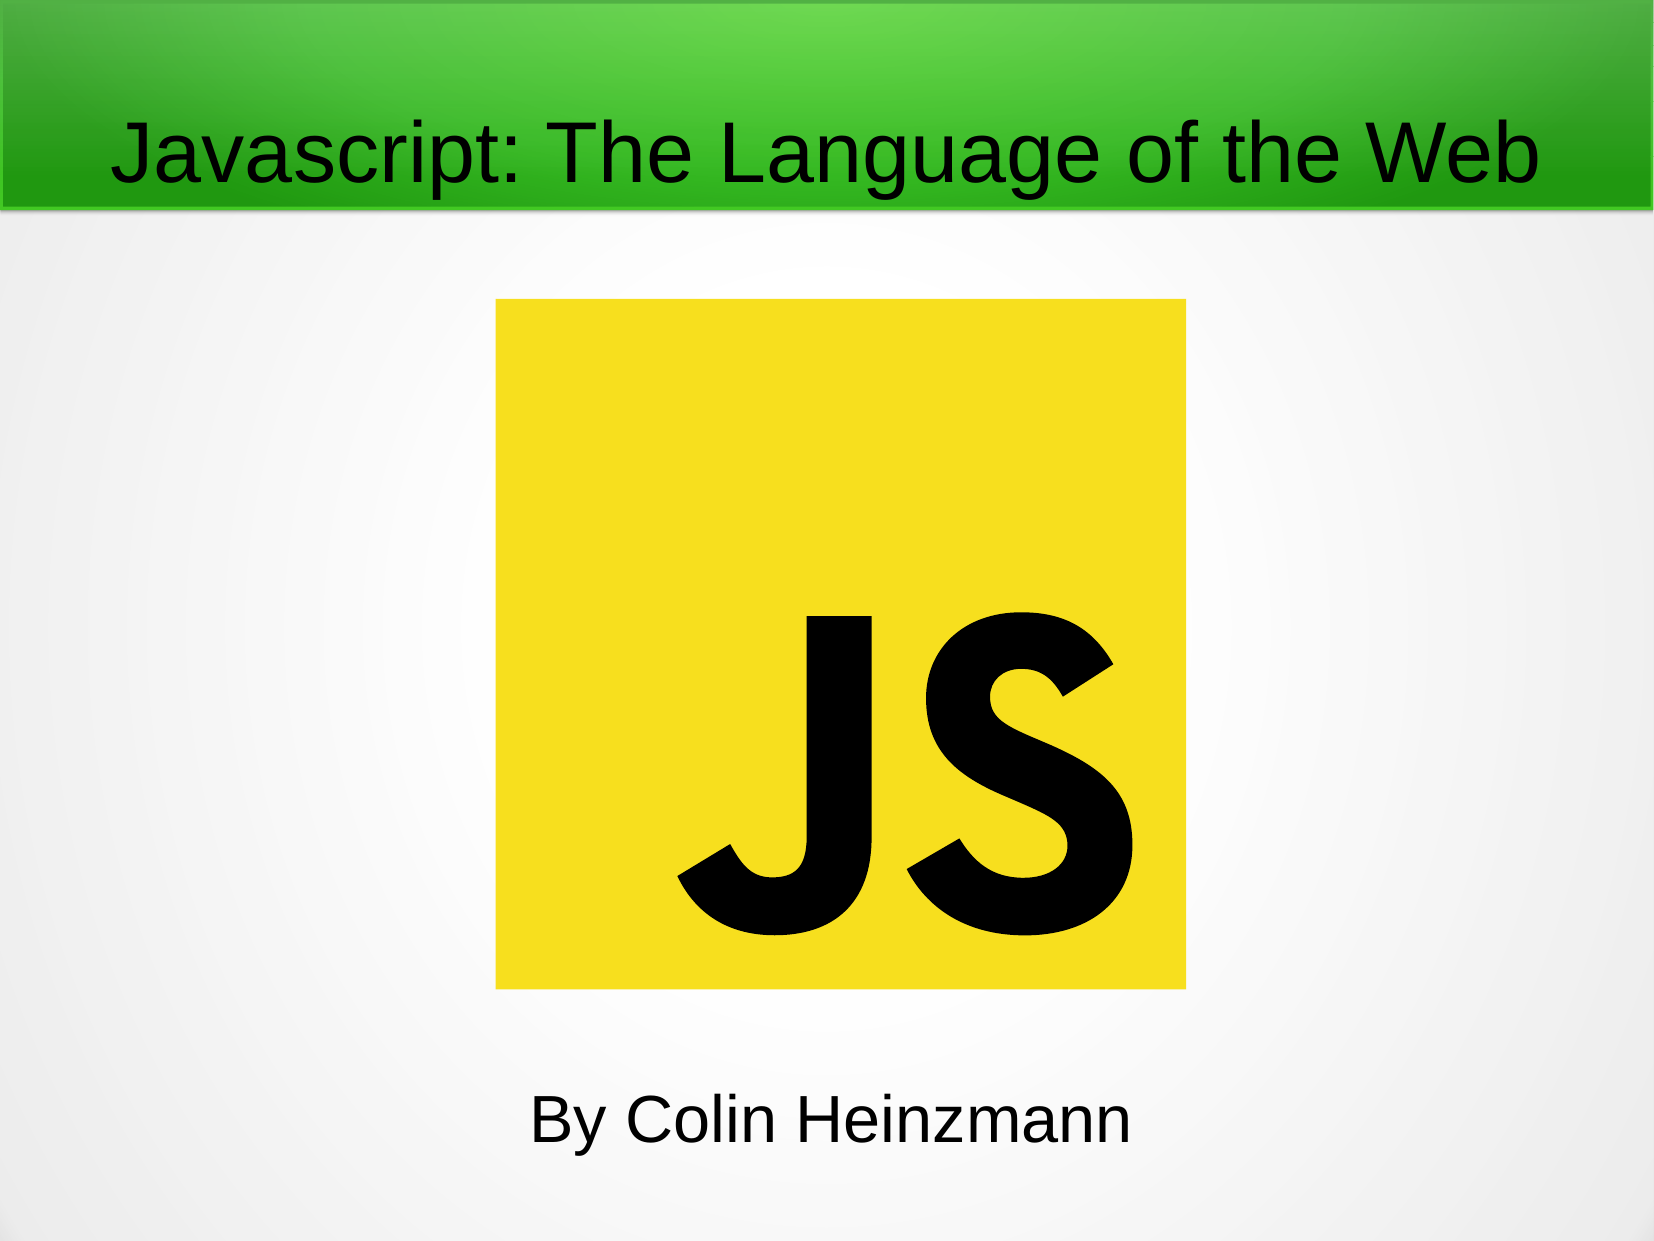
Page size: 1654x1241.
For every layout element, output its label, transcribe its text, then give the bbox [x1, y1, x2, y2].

subtitle By Colin Heinzmann [86, 1035, 1576, 1205]
picture [495, 298, 1187, 991]
title Javascript: The Language of the Web [82, 49, 1571, 257]
